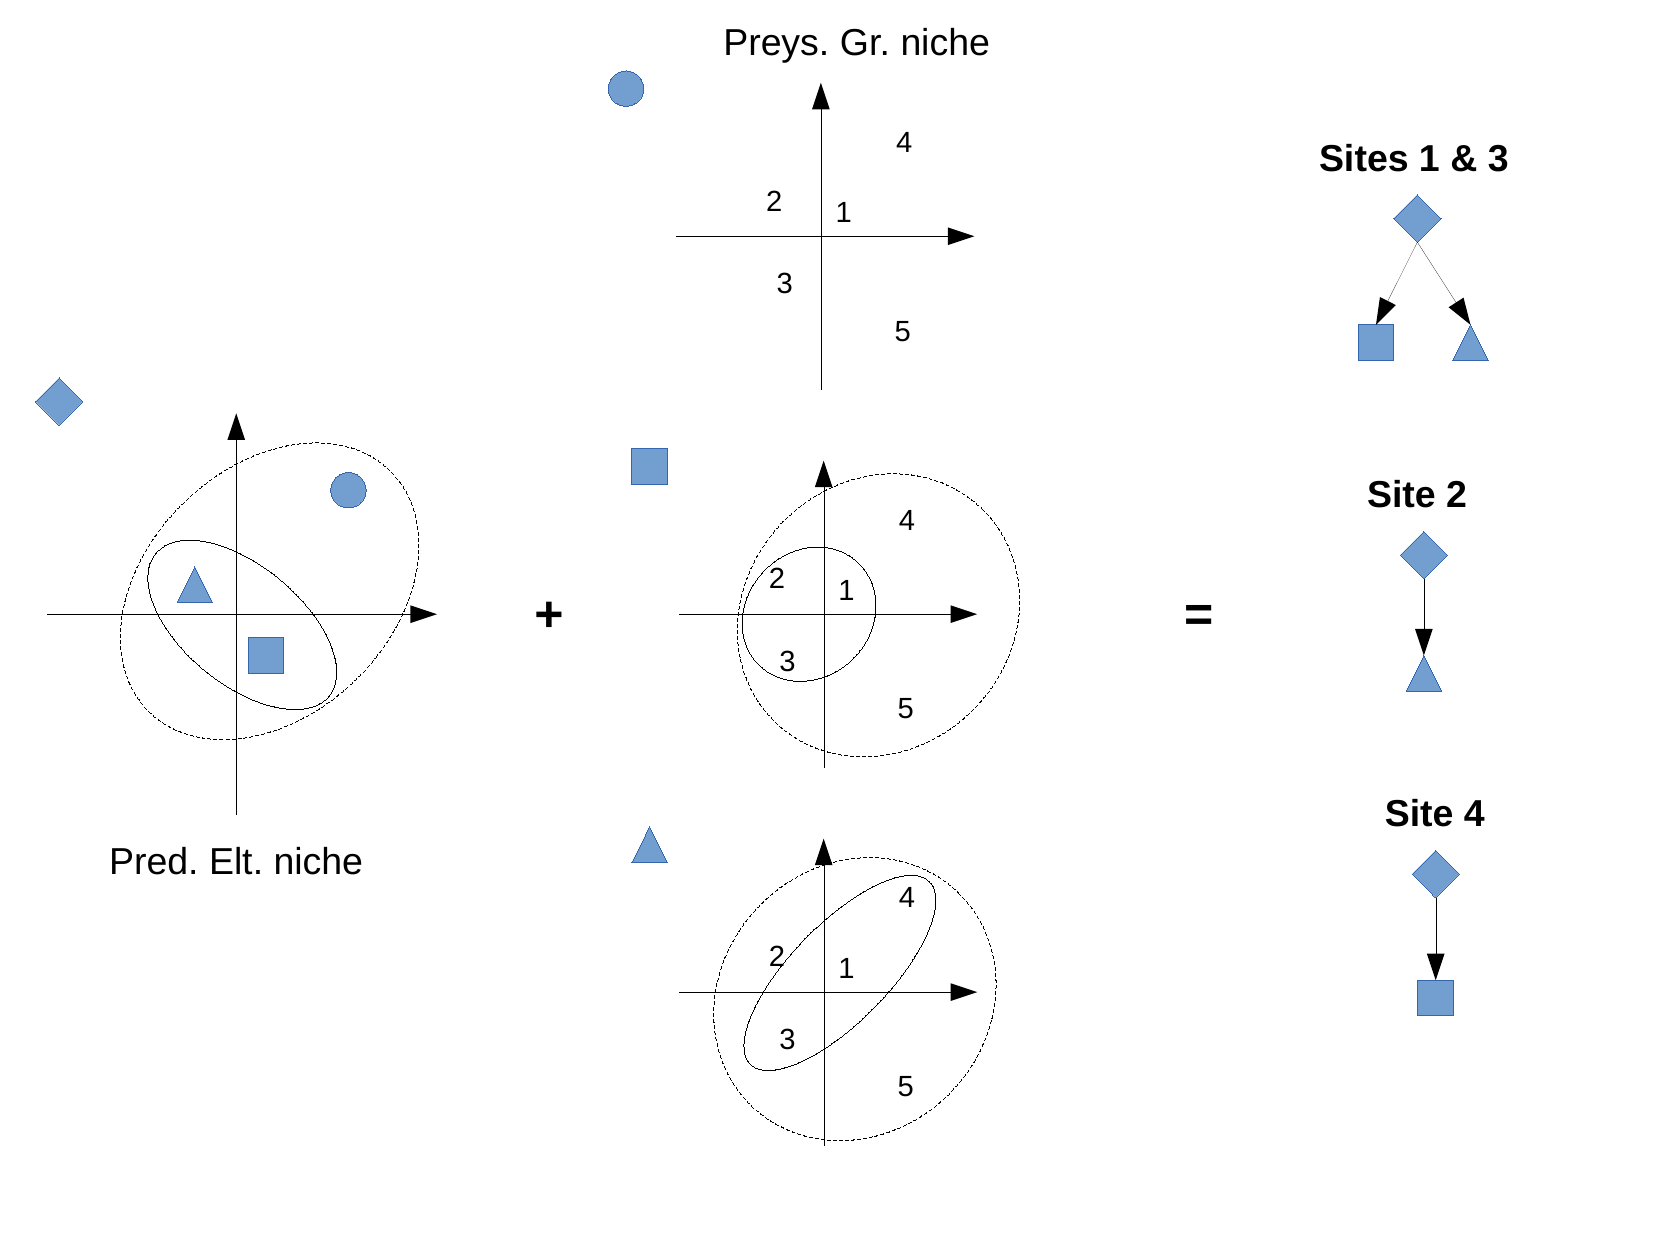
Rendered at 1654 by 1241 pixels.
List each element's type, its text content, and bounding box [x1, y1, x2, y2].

text_box [248, 637, 284, 674]
text_box + [519, 579, 579, 650]
text_box 2 [754, 933, 801, 981]
text_box [1417, 980, 1454, 1016]
text_box 2 [751, 177, 798, 225]
text_box 5 [879, 307, 926, 355]
text_box [631, 826, 668, 863]
text_box 1 [823, 944, 870, 993]
text_box 3 [761, 259, 808, 308]
text_box [1412, 850, 1460, 898]
text_box 5 [882, 685, 929, 733]
text_box = [1169, 579, 1229, 650]
text_box Site 2 [1352, 466, 1482, 524]
text_box 2 [754, 555, 801, 603]
text_box 3 [764, 1015, 811, 1063]
text_box Preys. Gr. niche [708, 14, 1005, 71]
text_box [1452, 325, 1489, 361]
text_box [1400, 531, 1448, 579]
text_box 1 [823, 566, 870, 615]
text_box [35, 377, 83, 426]
text_box [1406, 656, 1442, 692]
text_box [631, 448, 668, 485]
text_box 4 [884, 874, 930, 922]
text_box 3 [764, 637, 811, 686]
text_box [1393, 194, 1442, 242]
text_box [608, 70, 644, 107]
text_box 5 [882, 1062, 929, 1111]
text_box [1358, 324, 1394, 361]
text_box 1 [820, 188, 867, 237]
text_box Sites 1 & 3 [1304, 129, 1524, 187]
text_box [330, 472, 367, 508]
text_box 4 [881, 118, 928, 166]
text_box Site 4 [1370, 785, 1500, 843]
text_box 4 [884, 496, 930, 544]
text_box Pred. Elt. niche [94, 832, 379, 890]
text_box [177, 566, 213, 603]
